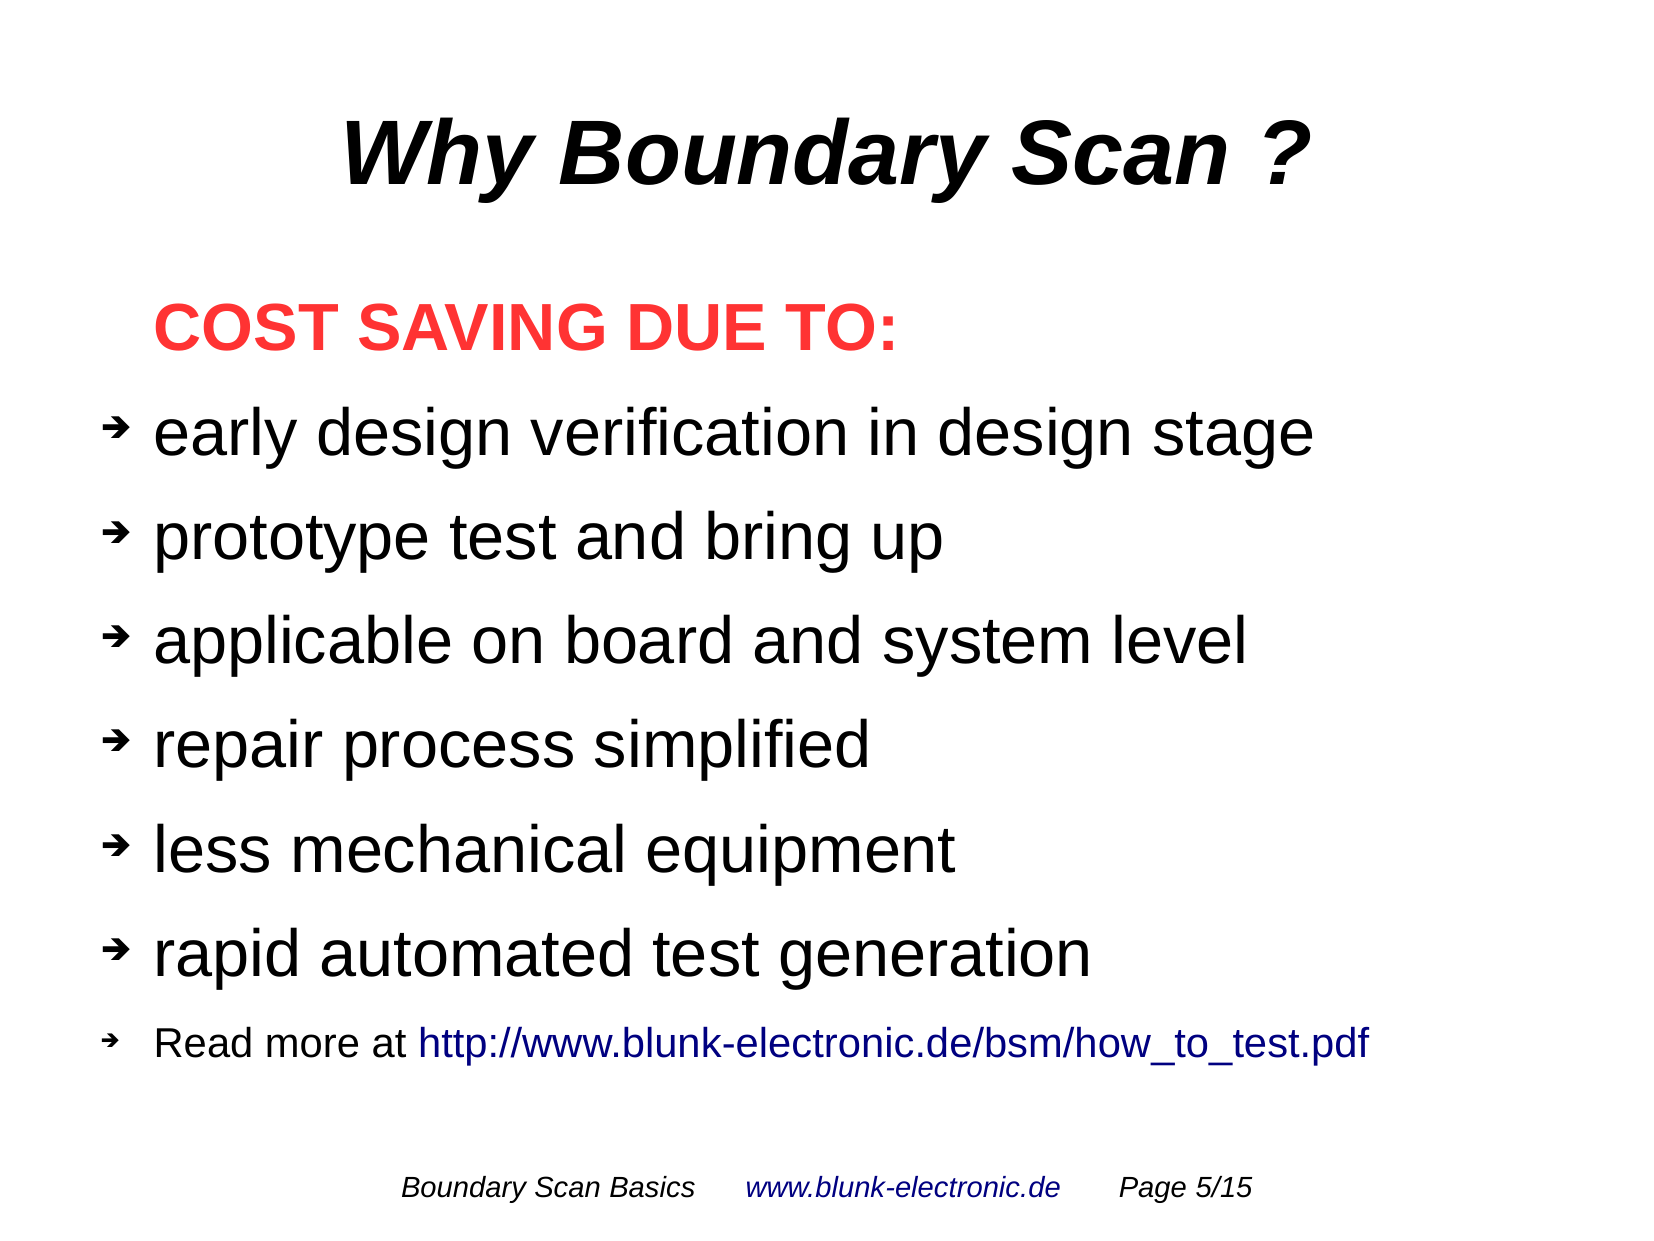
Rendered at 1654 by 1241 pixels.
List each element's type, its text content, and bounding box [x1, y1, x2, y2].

list COST SAVING DUE TO: early design verification in design stage prototype test and bring up applicable on board and system level repair process simplified less mechanical equipment rapid automated test generation Read more at http://www.blunk-electronic.de/bsm/how_to_test.pdf [82, 290, 1571, 1163]
title Why Boundary Scan ? [82, 49, 1571, 257]
text_box Boundary Scan Basics www.blunk-electronic.de Page <number>/15 [29, 1163, 1625, 1216]
